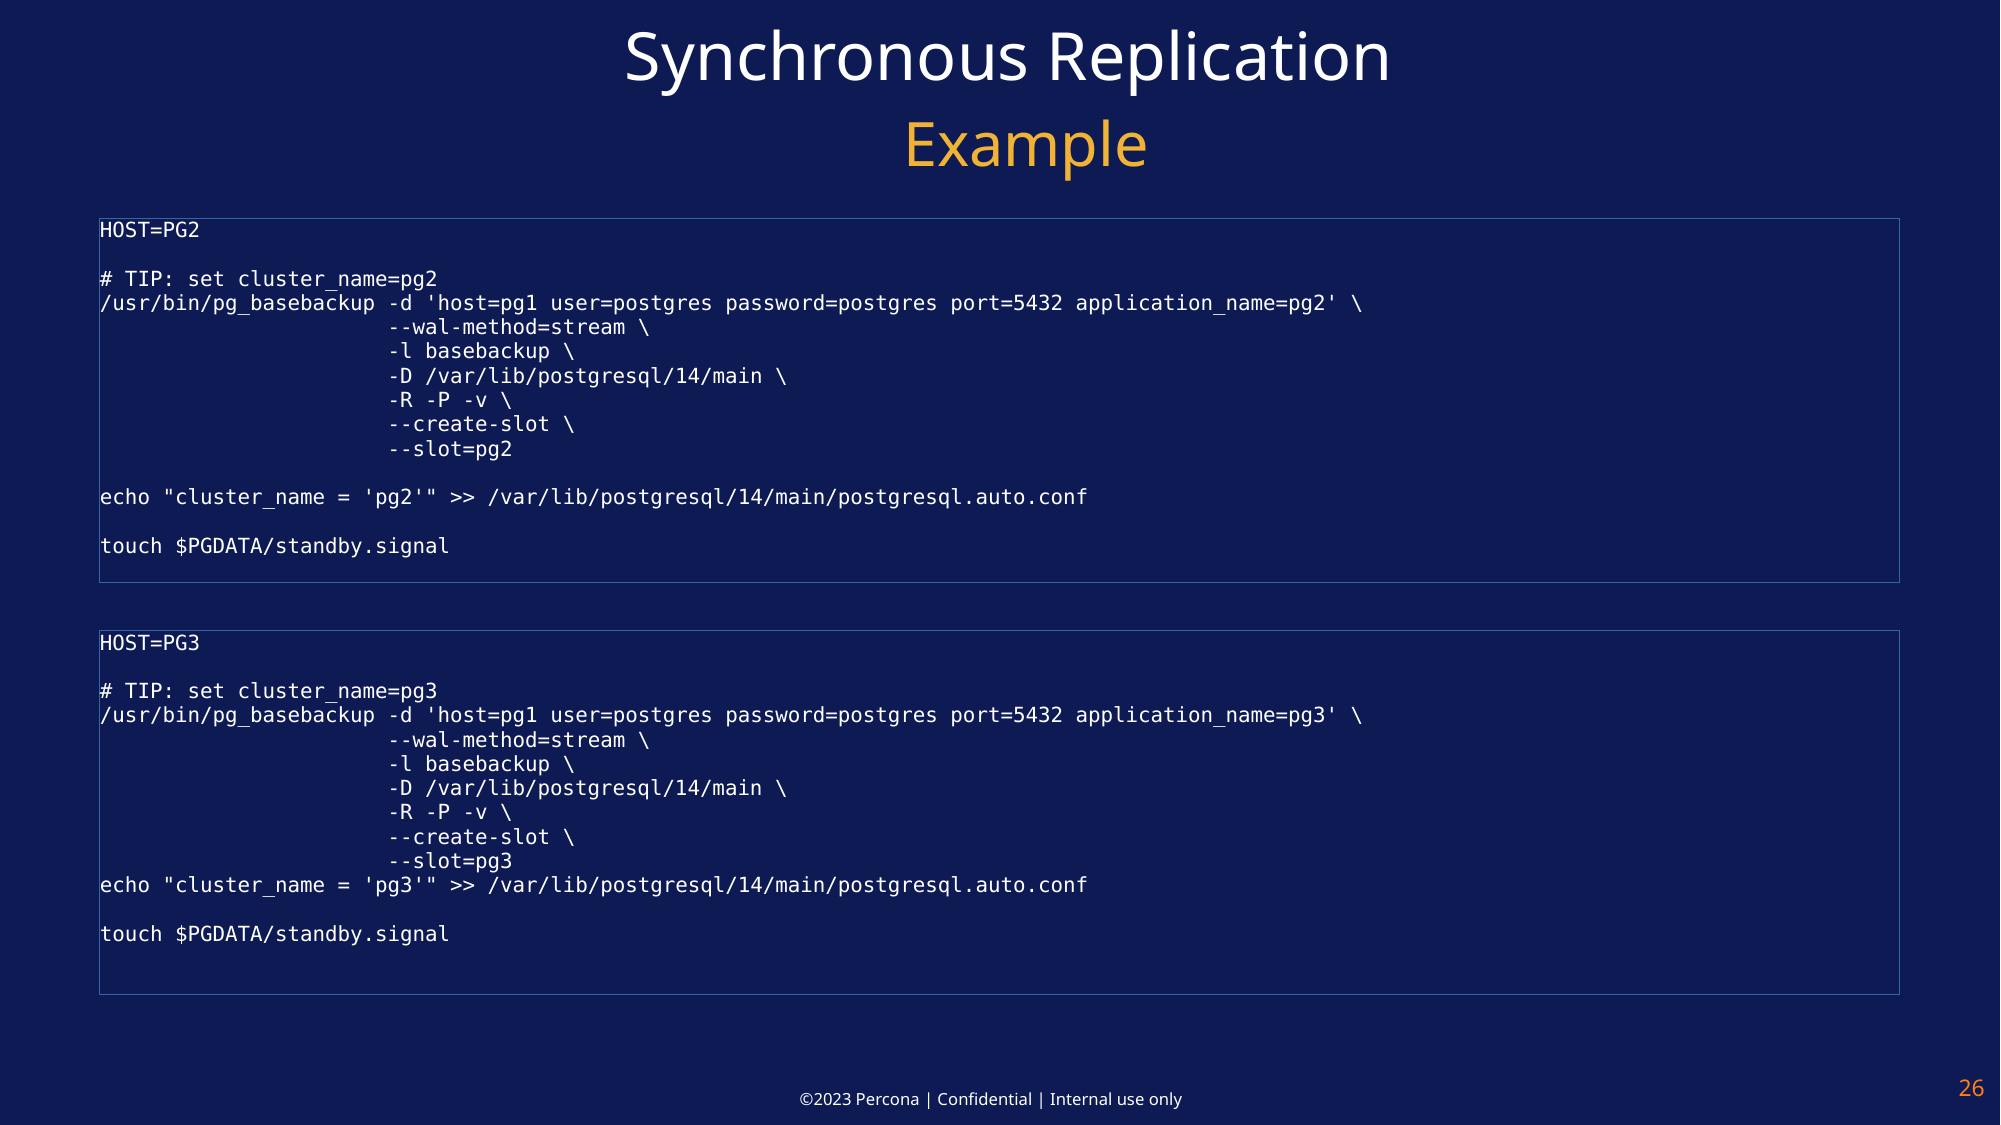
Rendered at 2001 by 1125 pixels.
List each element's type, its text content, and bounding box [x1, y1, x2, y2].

title HOST=PG2 # TIP: set cluster_name=pg2 /usr/bin/pg_basebackup -d 'host=pg1 user=postgres password=postgres port=5432 application_name=pg2' \ --wal-method=stream \ -l basebackup \ -D /var/lib/postgresql/14/main \ -R -P -v \ --create-slot \ --slot=pg2 echo "cluster_name = 'pg2'" >> /var/lib/postgresql/14/main/postgresql.auto.conf touch $PGDATA/standby.signal [99, 218, 1900, 583]
list Example [586, 113, 1466, 180]
list Synchronous Replication [570, 15, 1449, 142]
text_box <number> [1748, 1059, 2000, 1120]
title HOST=PG3 # TIP: set cluster_name=pg3 /usr/bin/pg_basebackup -d 'host=pg1 user=postgres password=postgres port=5432 application_name=pg3' \ --wal-method=stream \ -l basebackup \ -D /var/lib/postgresql/14/main \ -R -P -v \ --create-slot \ --slot=pg3 echo "cluster_name = 'pg3'" >> /var/lib/postgresql/14/main/postgresql.auto.conf touch $PGDATA/standby.signal [99, 630, 1900, 995]
